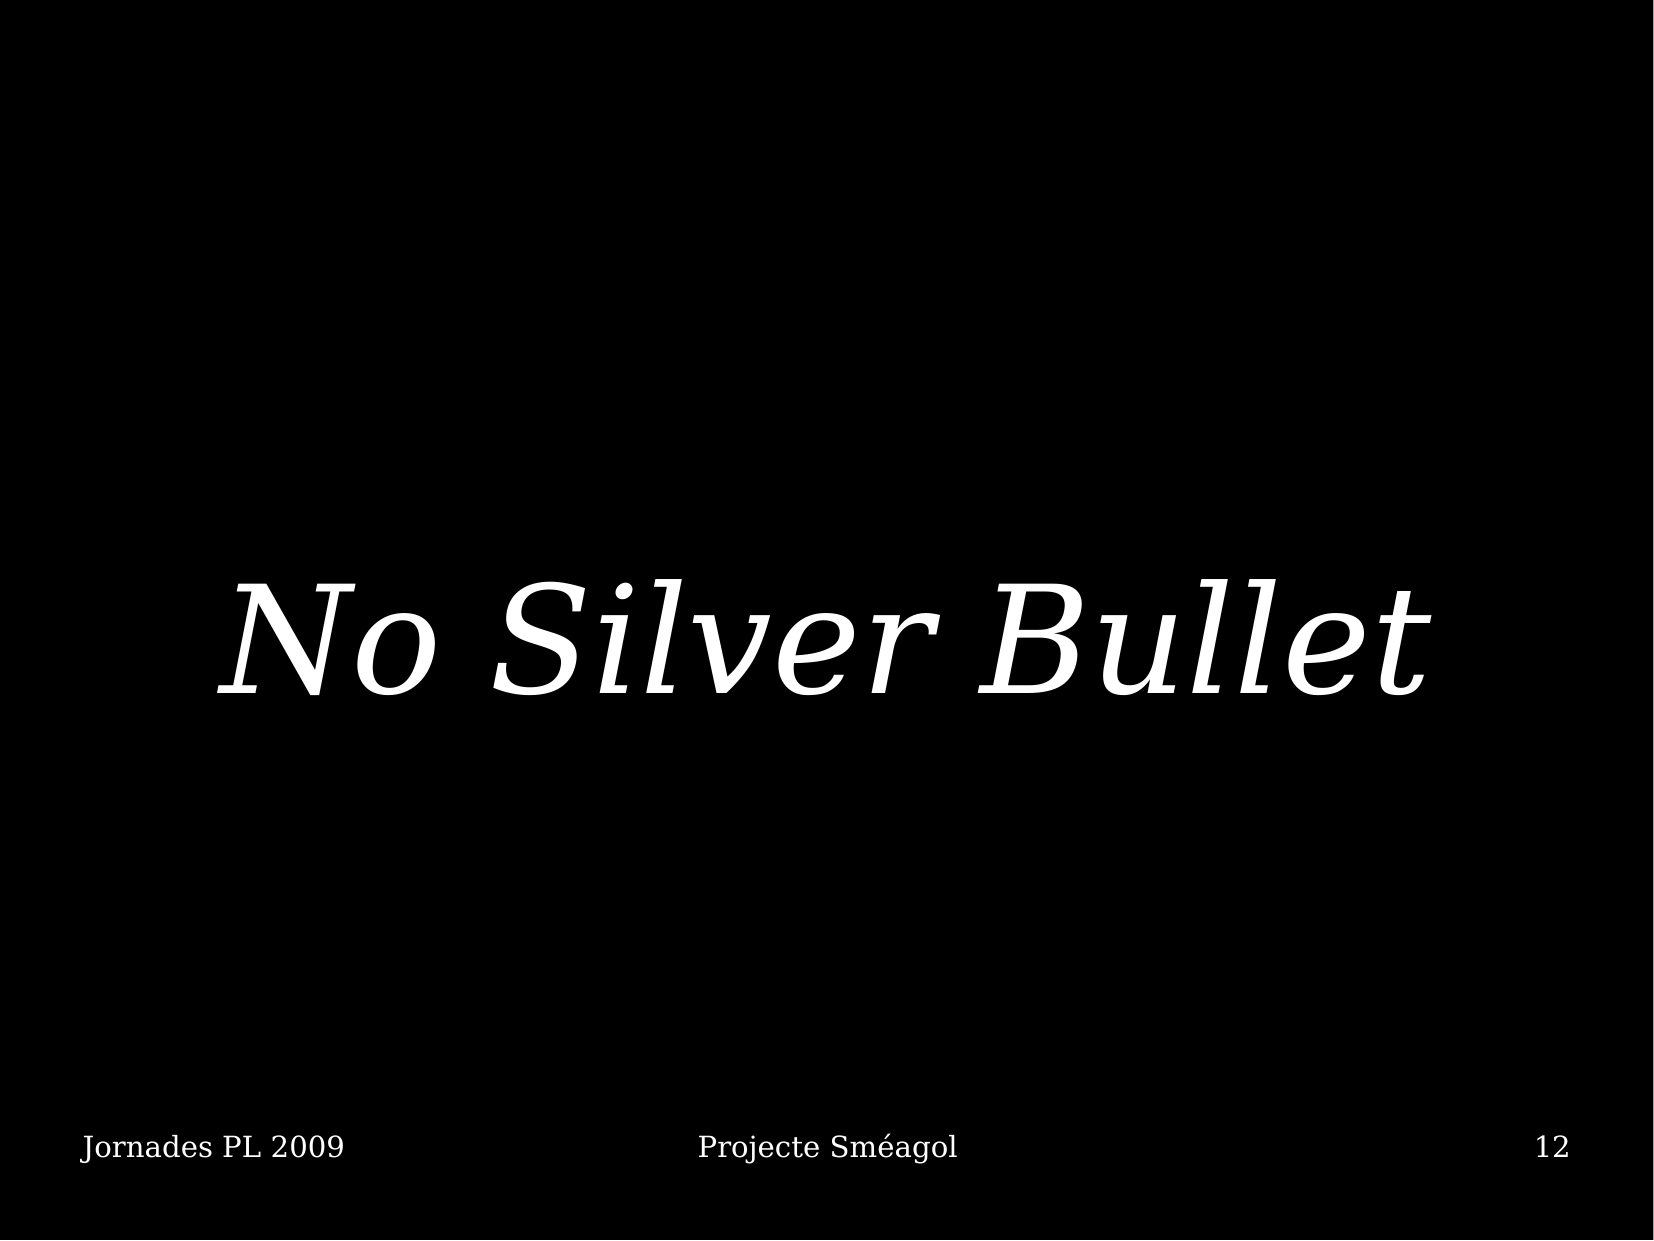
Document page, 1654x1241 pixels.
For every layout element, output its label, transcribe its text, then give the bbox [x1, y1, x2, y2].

title No Silver Bullet [82, 423, 1571, 817]
